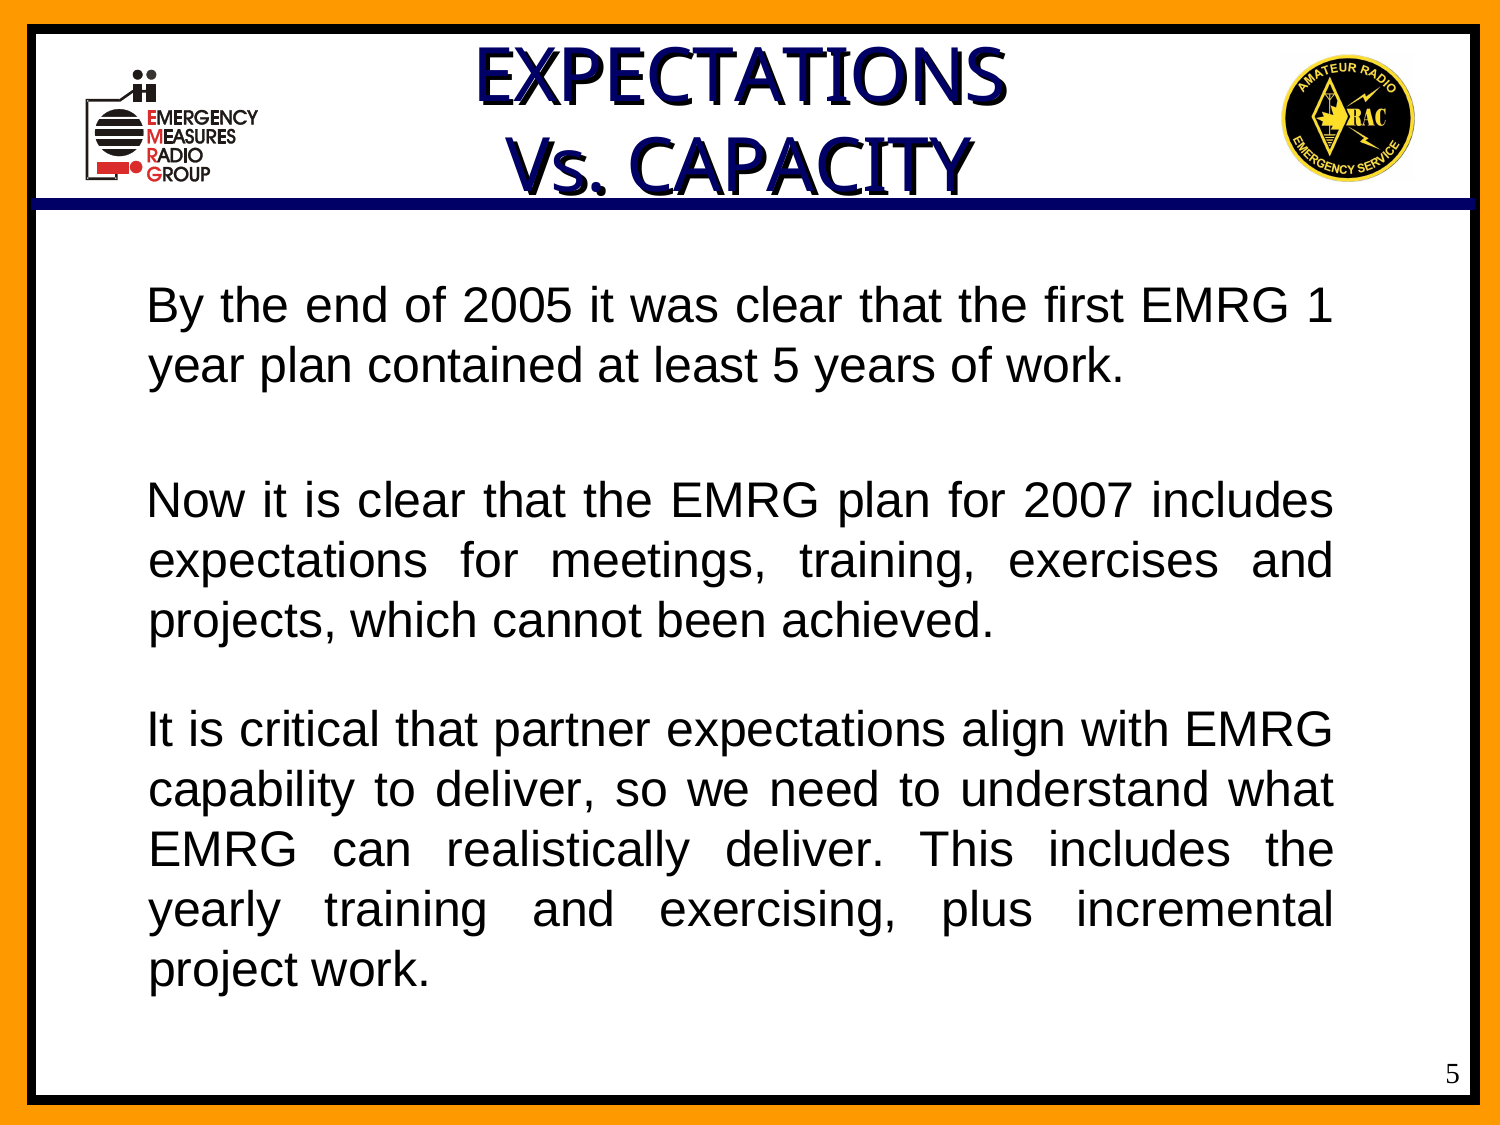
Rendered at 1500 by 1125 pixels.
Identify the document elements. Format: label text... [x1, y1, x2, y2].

text_box Now it is clear that the EMRG plan for 2007 includes expectations for meetings, training, exercises and projects, which cannot been achieved. [131, 459, 1350, 655]
text_box By the end of 2005 it was clear that the first EMRG 1 year plan contained at least 5 years of work. [131, 264, 1350, 400]
text_box EXPECTATIONS Vs. CAPACITY [253, 18, 1226, 215]
picture [1281, 54, 1415, 182]
text_box It is critical that partner expectations align with EMRG capability to deliver, so we need to understand what EMRG can realistically deliver. This includes the yearly training and exercising, plus incremental project work. [131, 688, 1350, 1004]
